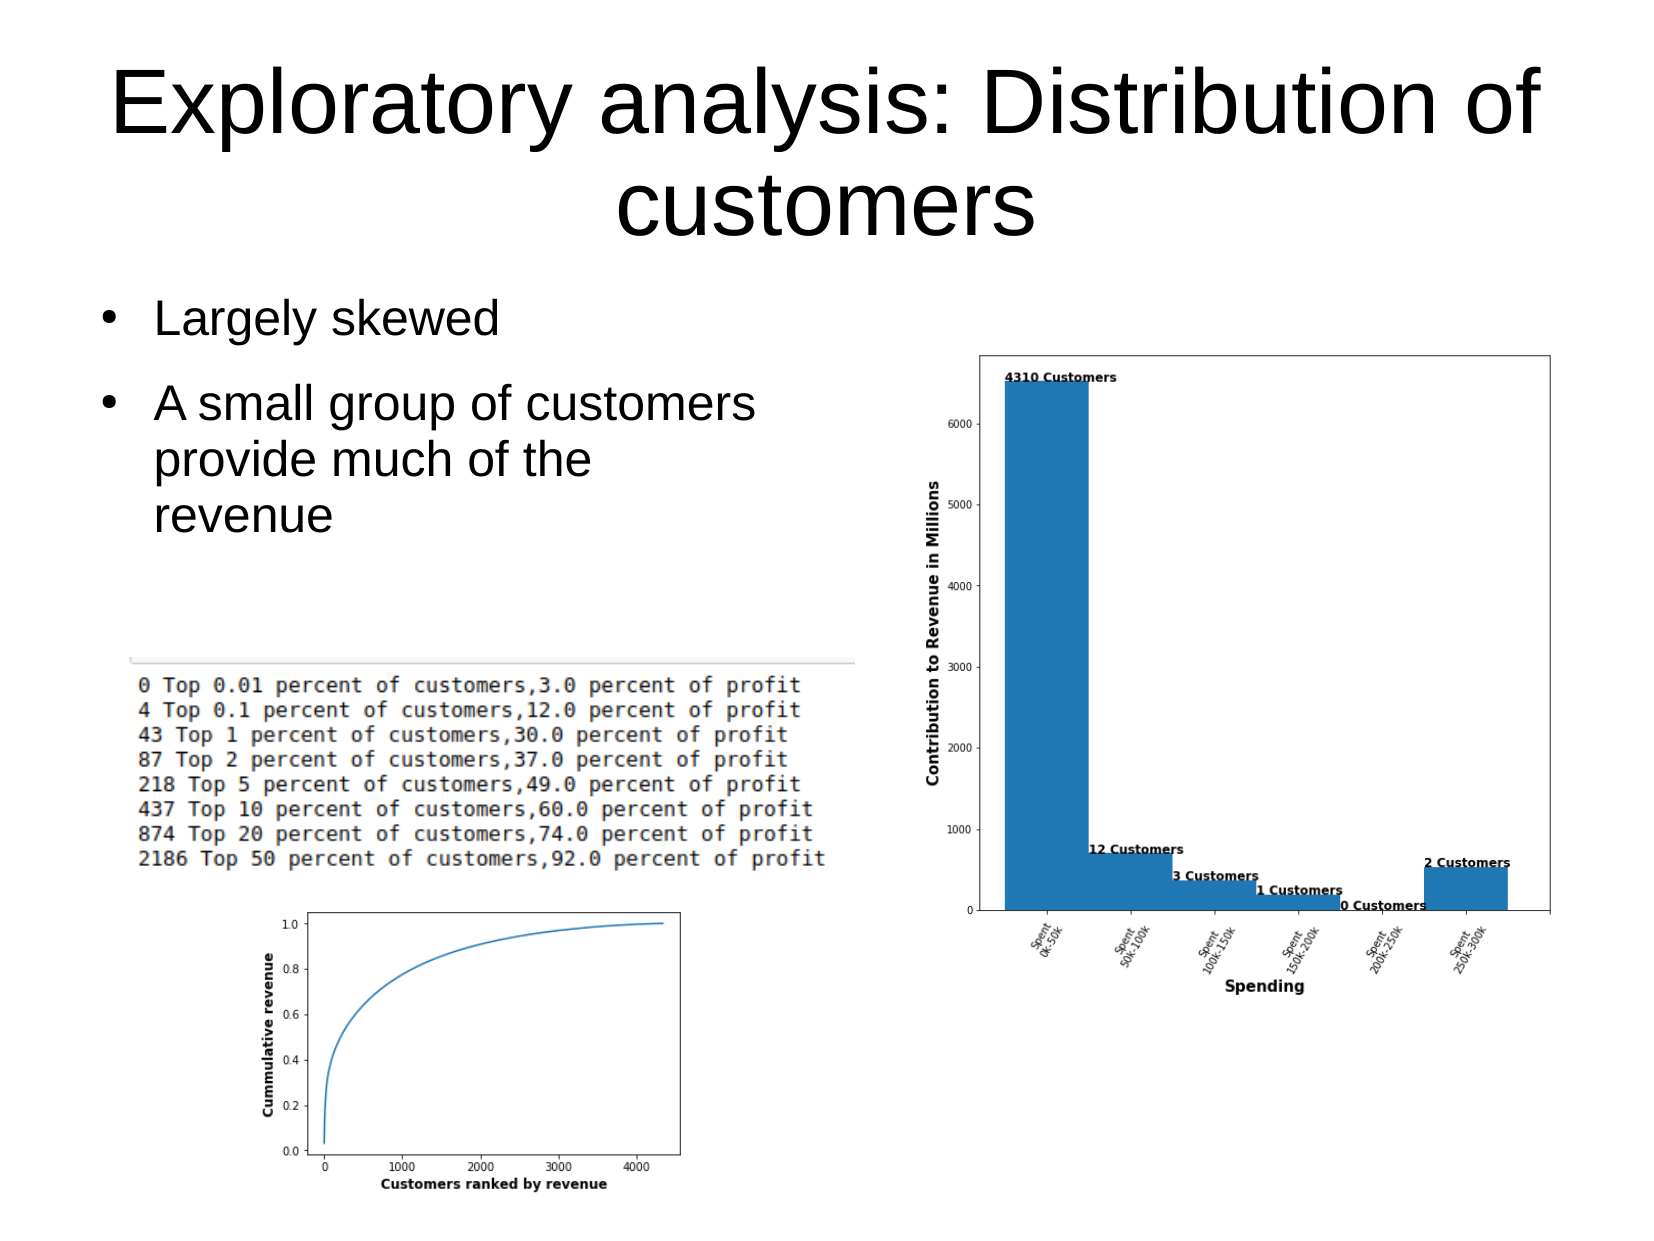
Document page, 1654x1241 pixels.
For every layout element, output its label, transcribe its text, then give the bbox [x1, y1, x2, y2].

picture [255, 901, 691, 1201]
picture [920, 344, 1561, 1002]
list Largely skewed A small group of customers provide much of the revenue [82, 290, 766, 1010]
picture [98, 657, 856, 883]
title Exploratory analysis: Distribution of customers [82, 49, 1571, 257]
